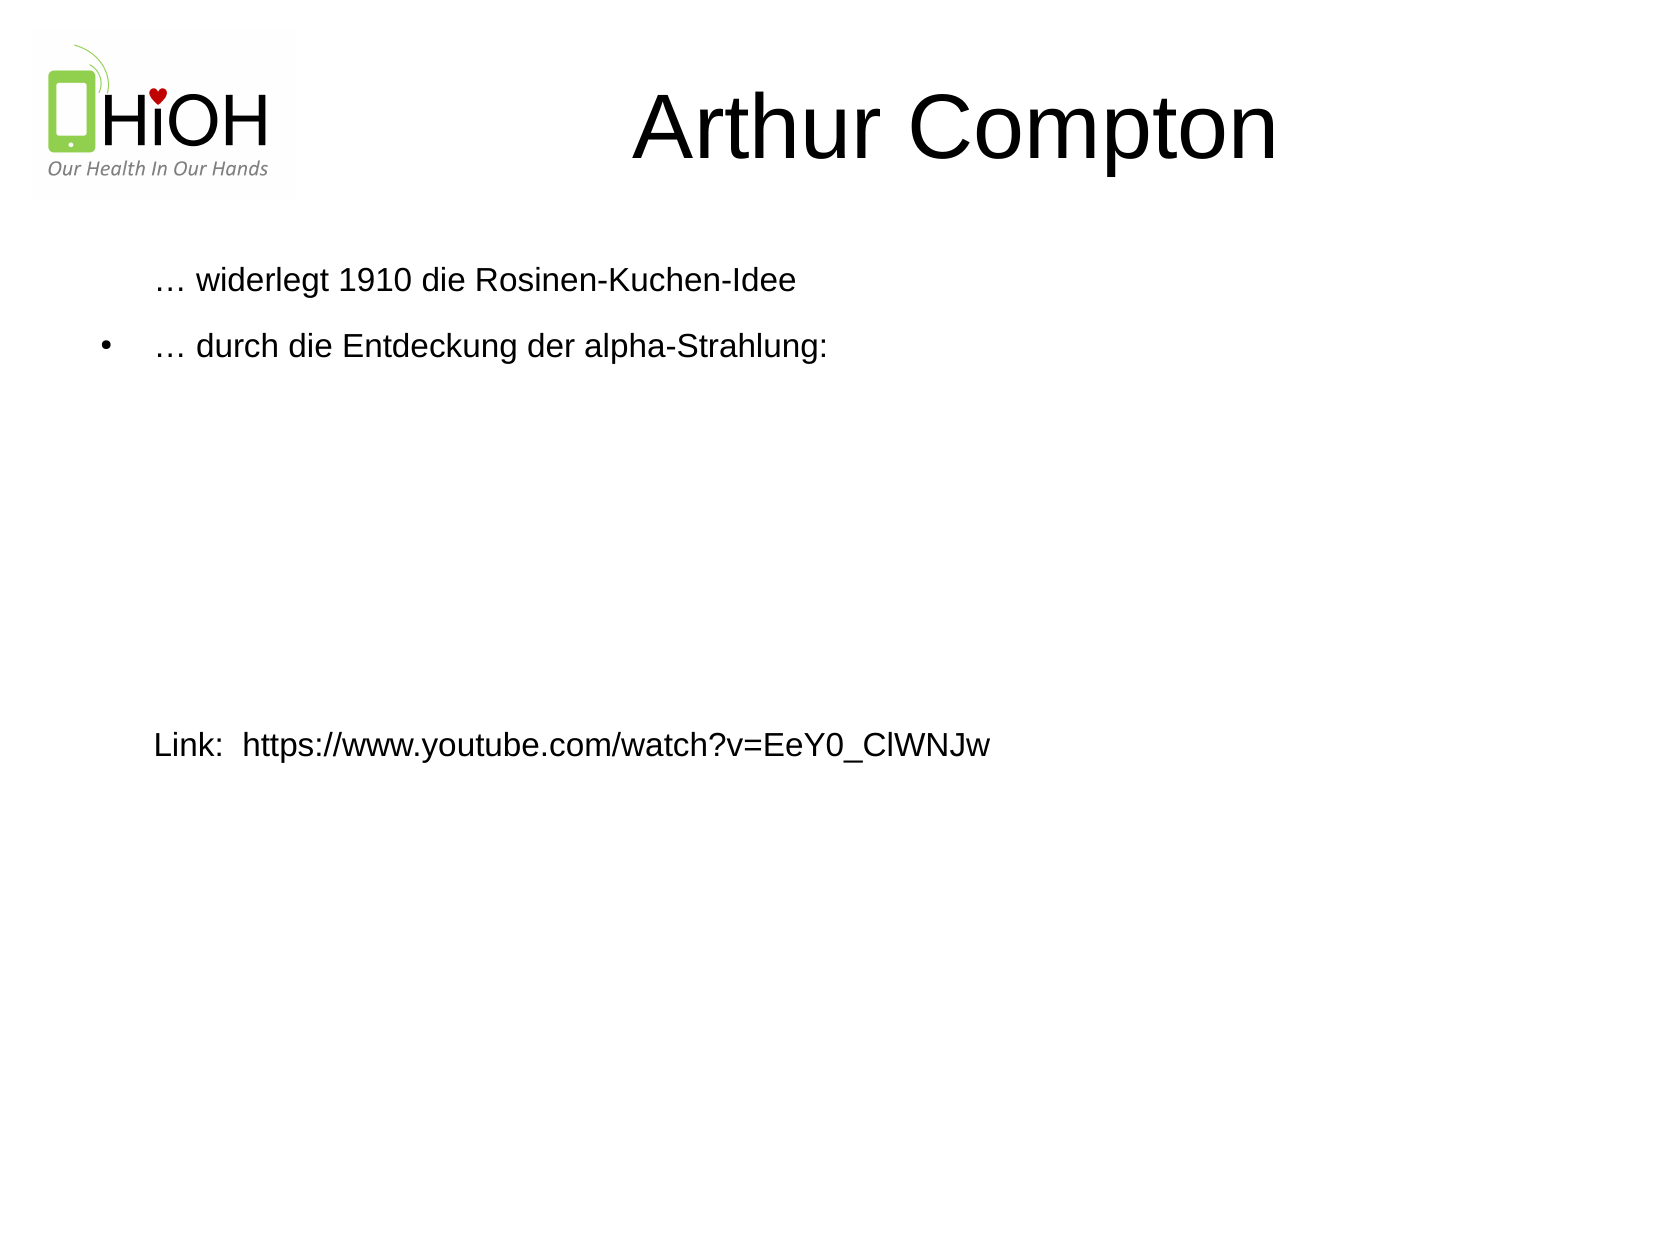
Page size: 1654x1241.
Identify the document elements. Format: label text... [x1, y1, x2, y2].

title Arthur Compton [212, 23, 1654, 231]
list … widerlegt 1910 die Rosinen-Kuchen-Idee … durch die Entdeckung der alpha-Strahlung: Link: https://www.youtube.com/watch?v=EeY0_ClWNJw [82, 261, 1571, 981]
picture [31, 30, 296, 201]
